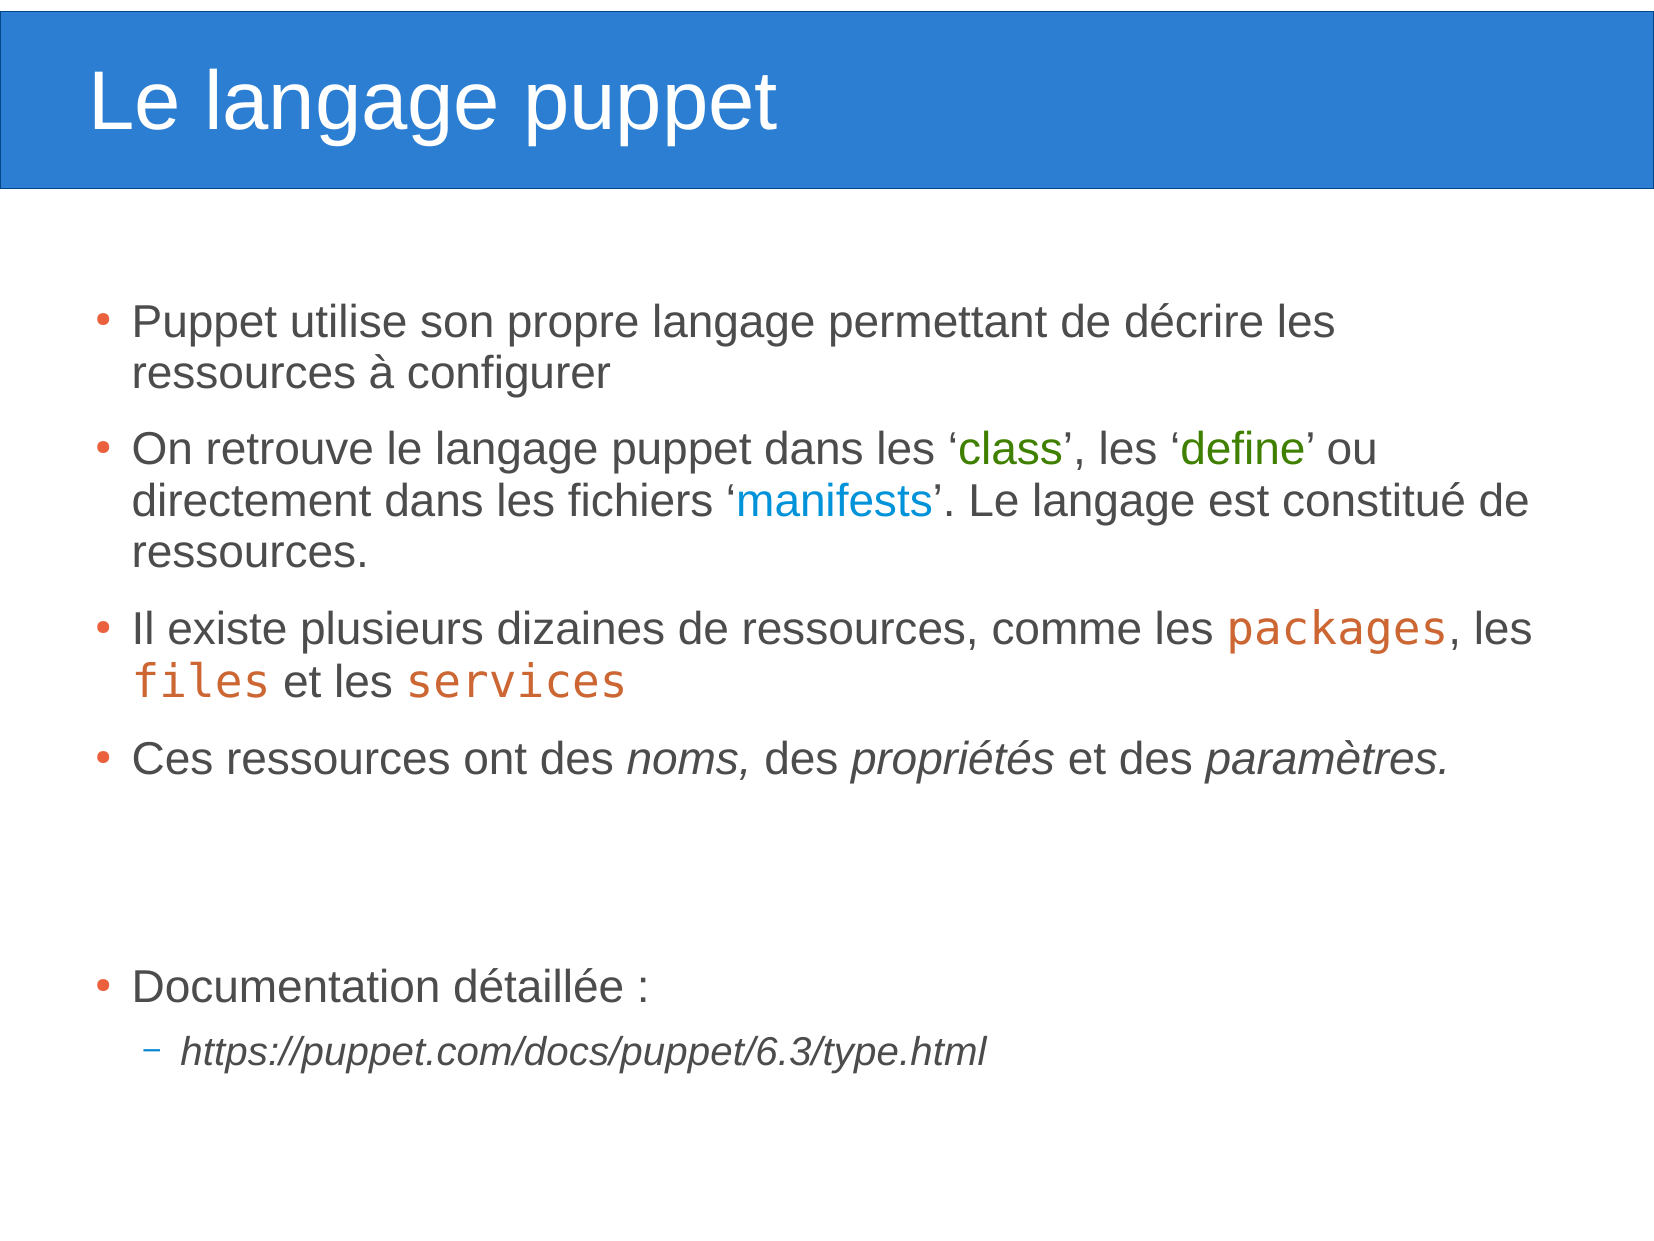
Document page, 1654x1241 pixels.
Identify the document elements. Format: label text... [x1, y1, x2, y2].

title Le langage puppet [0, 11, 1654, 189]
list Puppet utilise son propre langage permettant de décrire les ressources à configurer On retrouve le langage puppet dans les ‘class’, les ‘define’ ou directement dans les fichiers ‘manifests’. Le langage est constitué de ressources. Il existe plusieurs dizaines de ressources, comme les packages, les files et les services Ces ressources ont des noms, des propriétés et des paramètres. Documentation détaillée : https://puppet.com/docs/puppet/6.3/type.html [82, 295, 1571, 1075]
